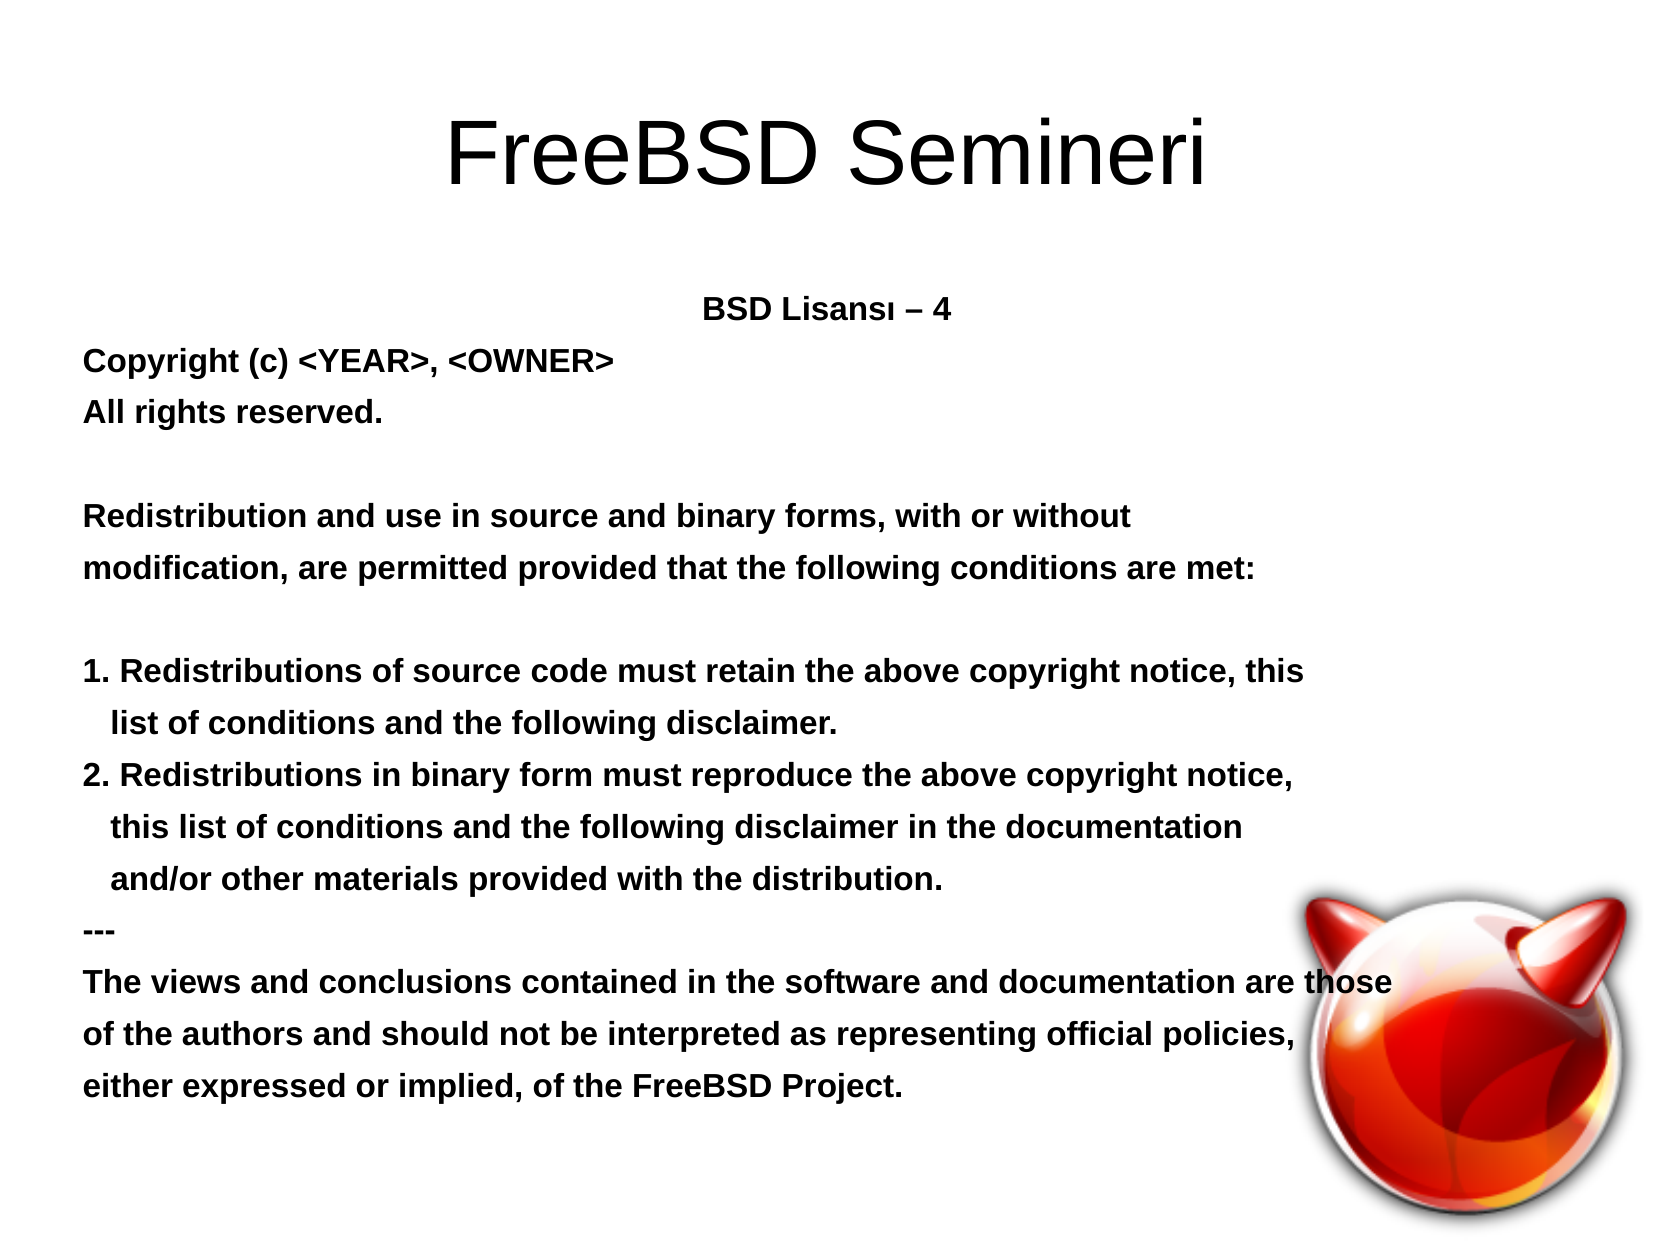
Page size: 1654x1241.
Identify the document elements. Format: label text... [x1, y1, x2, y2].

list BSD Lisansı – 4 Copyright (c) <YEAR>, <OWNER> All rights reserved. Redistribution and use in source and binary forms, with or without modification, are permitted provided that the following conditions are met: 1. Redistributions of source code must retain the above copyright notice, this list of conditions and the following disclaimer. 2. Redistributions in binary form must reproduce the above copyright notice, this list of conditions and the following disclaimer in the documentation and/or other materials provided with the distribution. --- The views and conclusions contained in the software and documentation are those of the authors and should not be interpreted as representing official policies, either expressed or implied, of the FreeBSD Project. [82, 290, 1571, 1109]
title FreeBSD Semineri [82, 49, 1571, 257]
picture [1282, 875, 1654, 1241]
